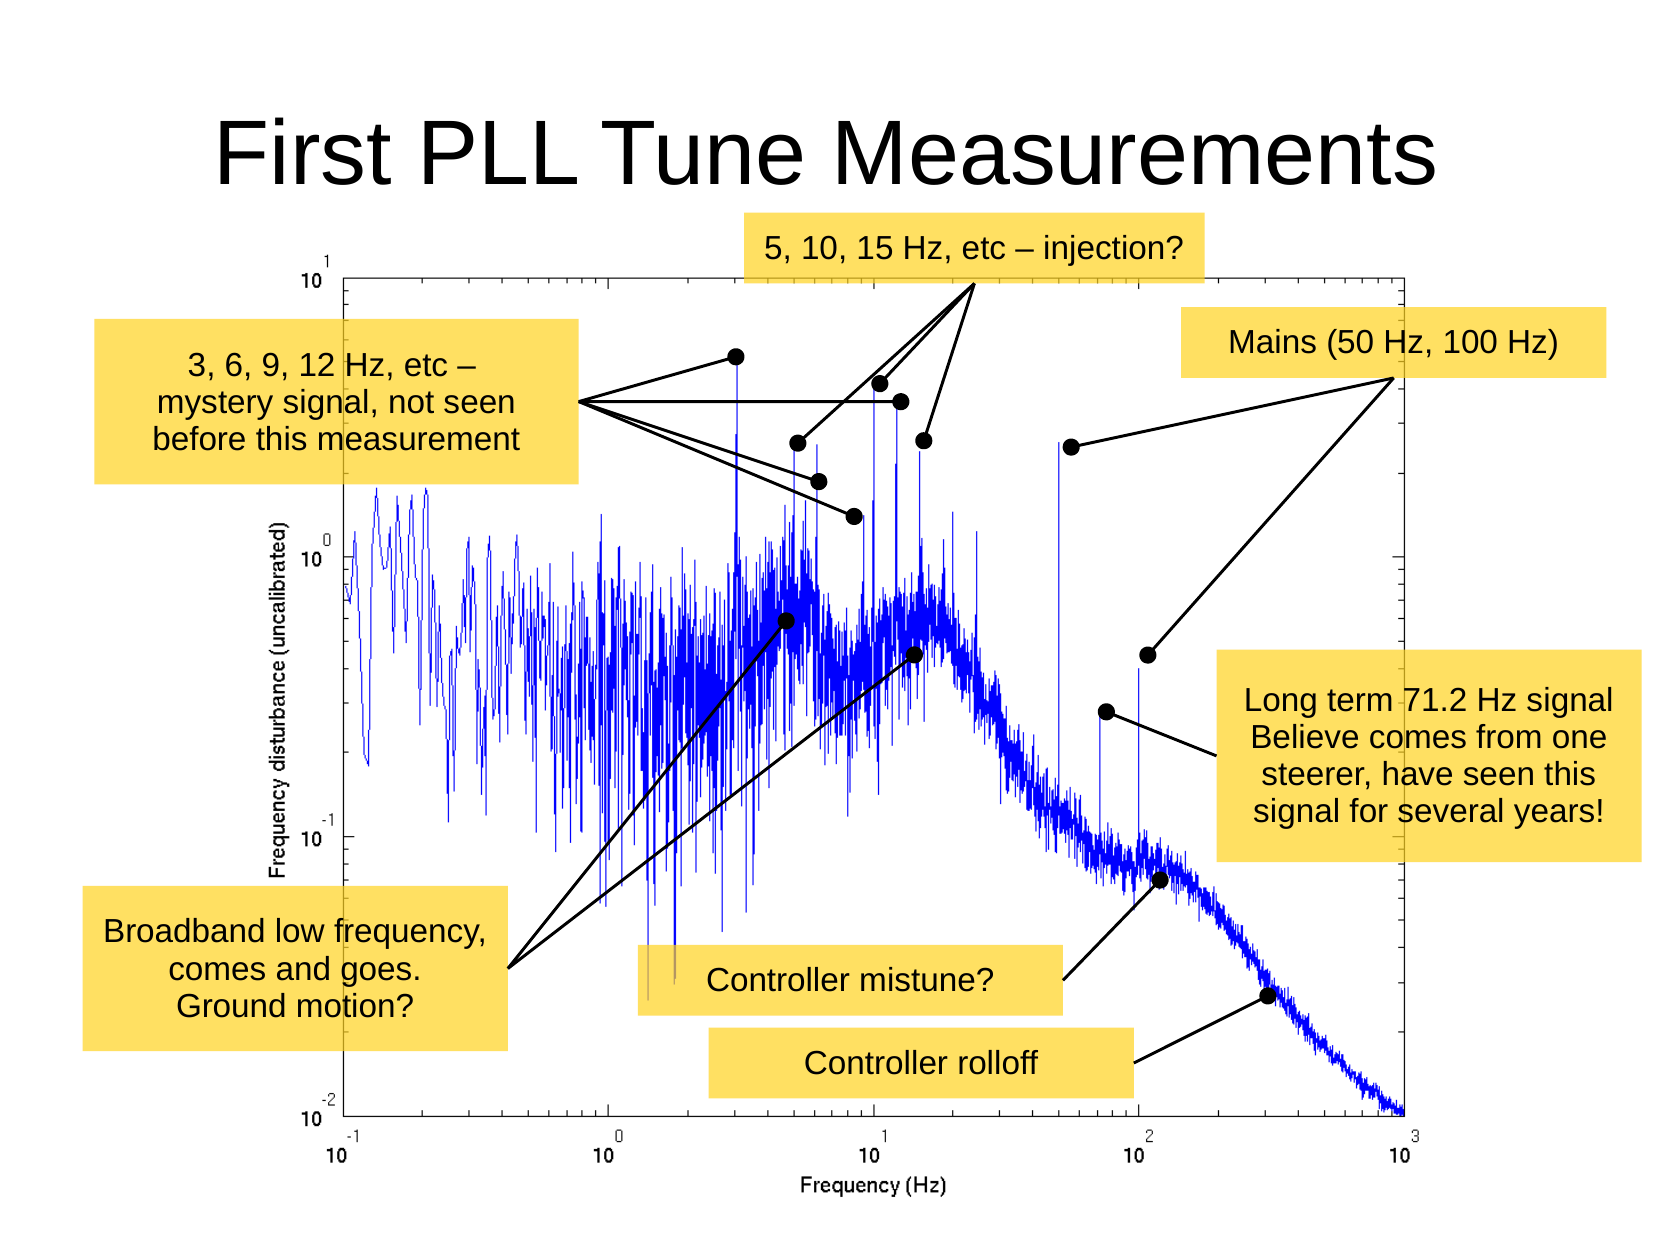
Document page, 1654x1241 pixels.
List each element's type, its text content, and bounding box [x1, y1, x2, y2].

text_box 5, 10, 15 Hz, etc – injection? [744, 212, 1205, 284]
picture [165, 200, 1534, 1229]
text_box Controller rolloff [708, 1027, 1134, 1099]
title First PLL Tune Measurements [82, 49, 1571, 257]
text_box Long term 71.2 Hz signal Believe comes from one steerer, have seen this signal for several years! [1216, 649, 1642, 863]
text_box Mains (50 Hz, 100 Hz) [1181, 307, 1607, 378]
picture [877, 323, 934, 376]
text_box 3, 6, 9, 12 Hz, etc – mystery signal, not seen before this measurement [94, 318, 579, 485]
text_box Broadband low frequency, comes and goes. Ground motion? [82, 885, 508, 1052]
text_box Controller mistune? [637, 944, 1063, 1016]
